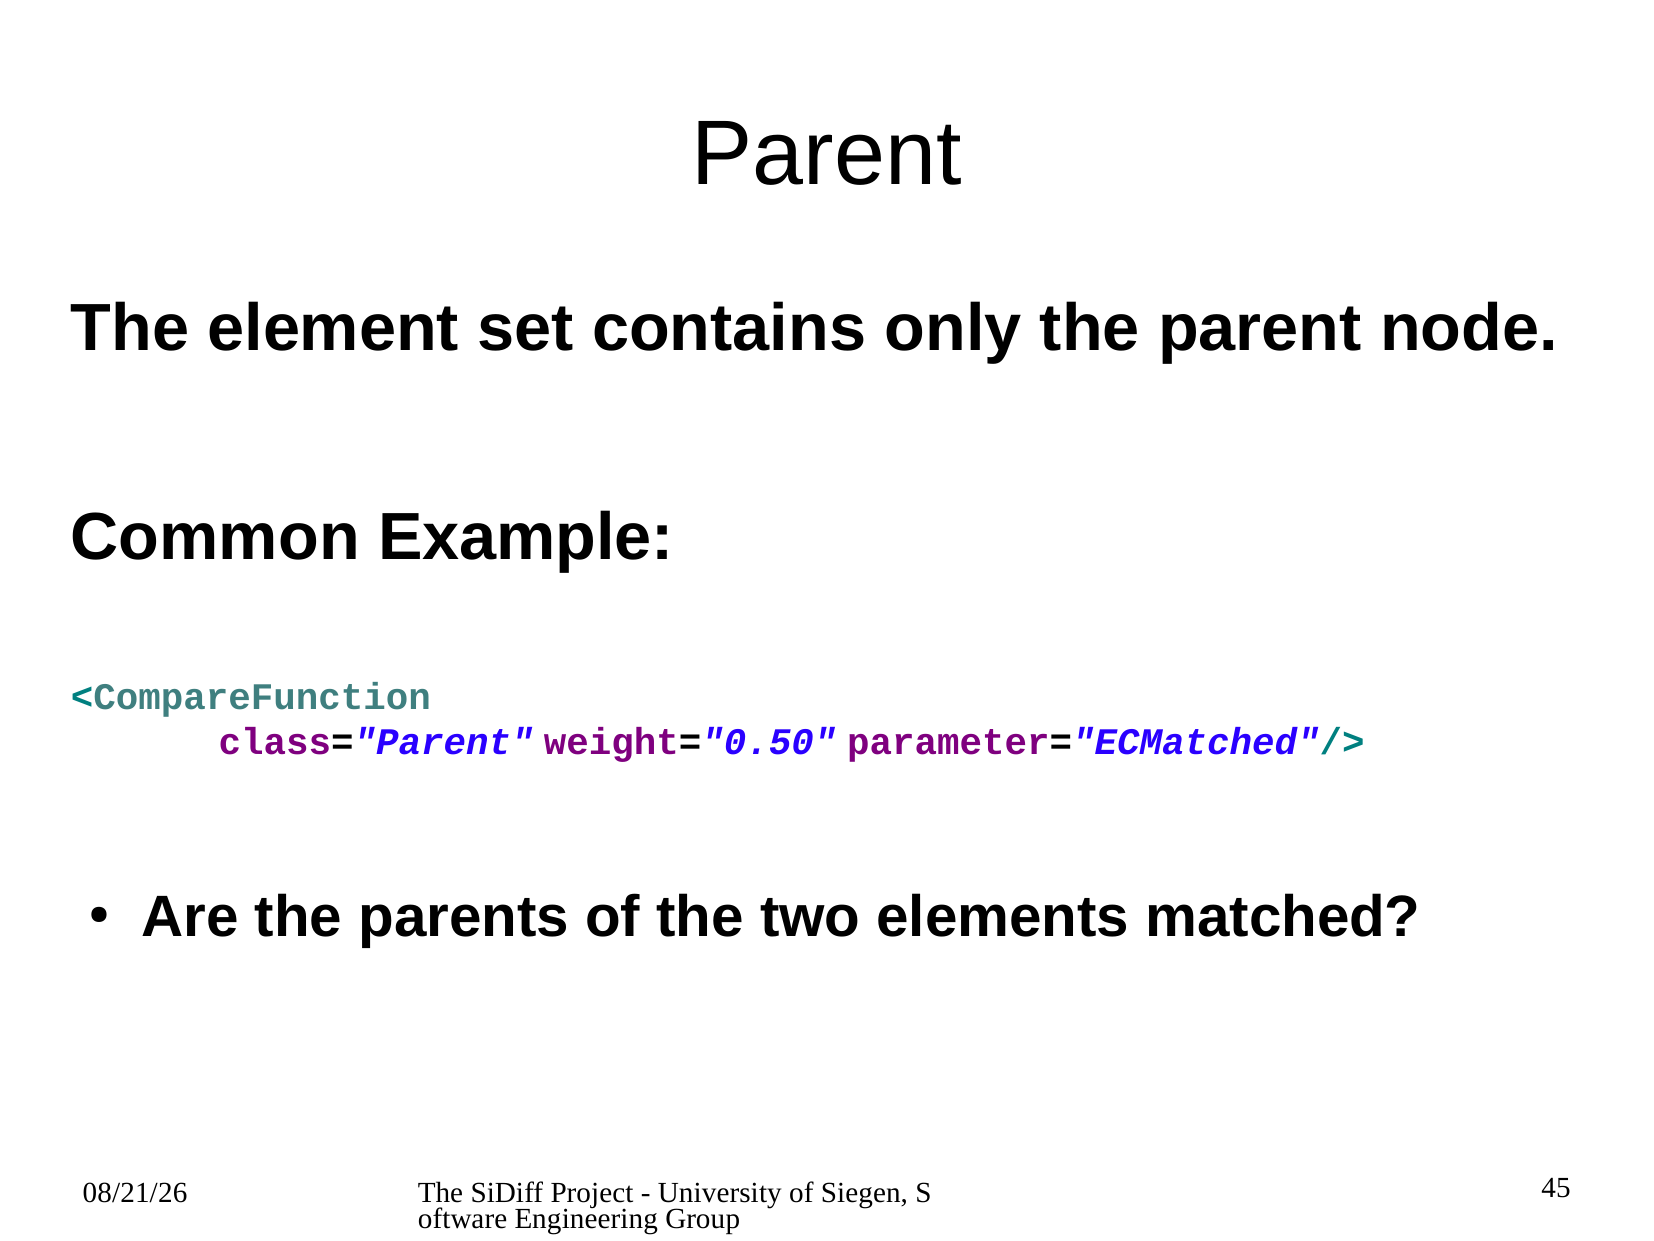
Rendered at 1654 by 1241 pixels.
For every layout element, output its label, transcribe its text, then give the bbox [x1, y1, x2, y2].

title Parent [82, 49, 1571, 257]
list The element set contains only the parent node. Common Example: <CompareFunction class="Parent" weight="0.50" parameter="ECMatched"/> Are the parents of the two elements matched? [0, 290, 1654, 1109]
